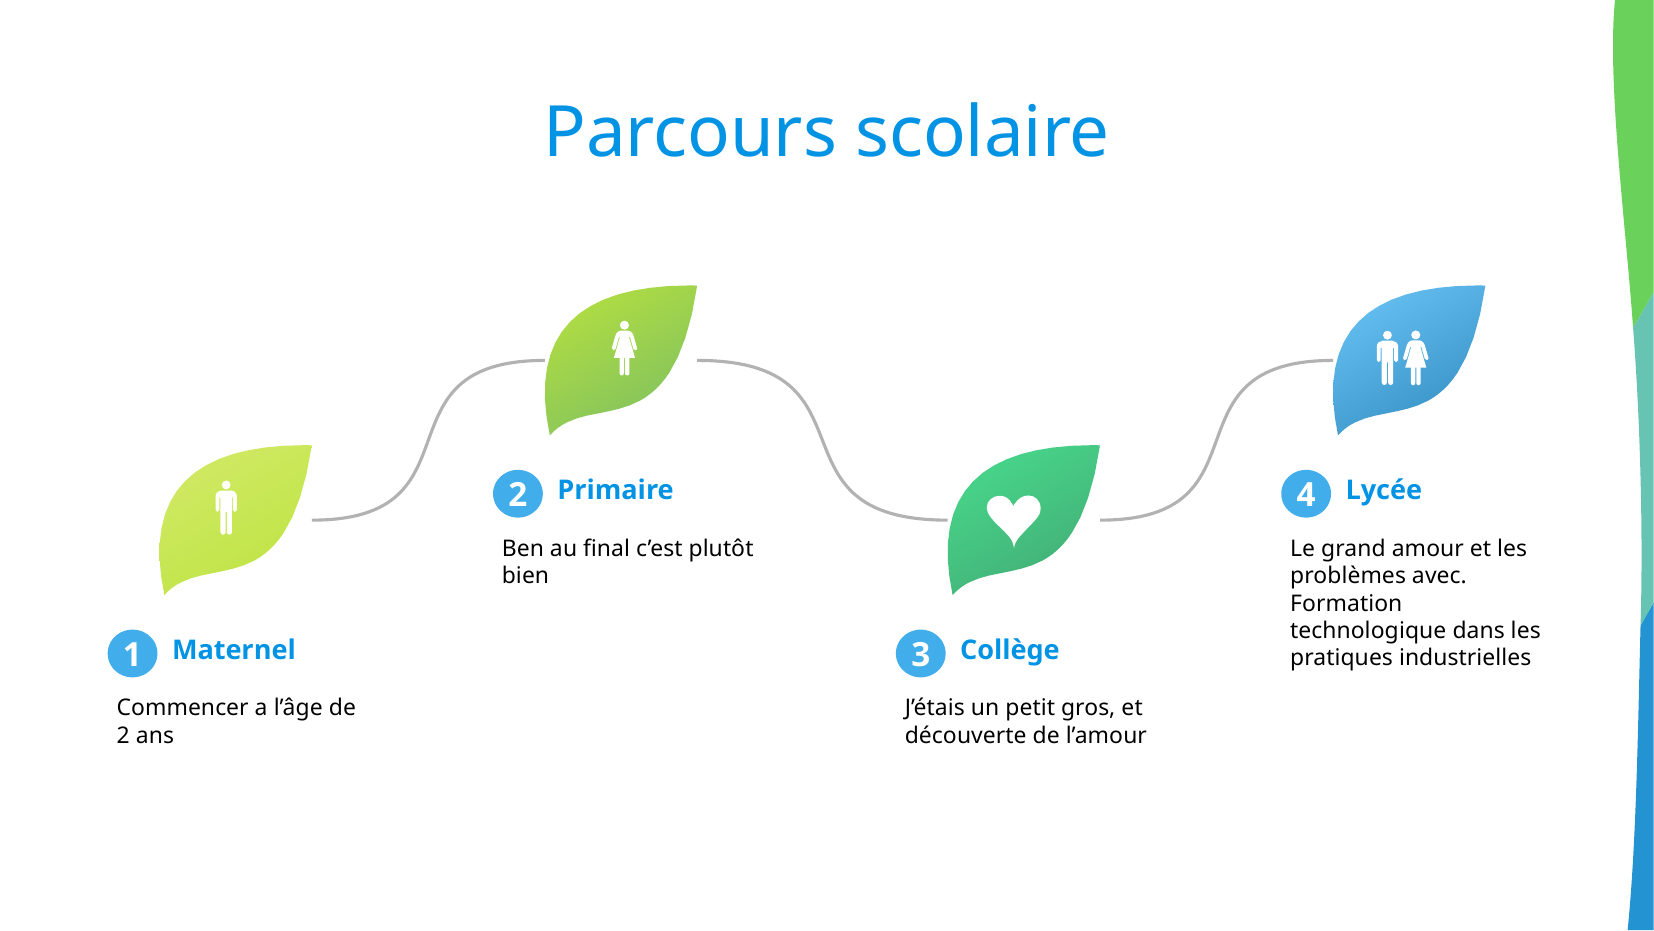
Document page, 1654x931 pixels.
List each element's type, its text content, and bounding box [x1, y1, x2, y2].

text_box [159, 445, 312, 596]
text_box Commencer a l’âge de 2 ans [101, 685, 387, 756]
text_box Primaire [542, 465, 773, 513]
text_box Collège [945, 625, 1175, 673]
text_box 1 [107, 629, 158, 678]
text_box Parcours scolaire [0, 78, 1654, 178]
text_box [947, 445, 1101, 596]
text_box 4 [1281, 469, 1332, 518]
text_box 2 [493, 469, 543, 518]
text_box J’étais un petit gros, et découverte de l’amour [890, 685, 1176, 756]
text_box 3 [895, 629, 946, 678]
text_box [1333, 285, 1486, 436]
text_box Ben au final c’est plutôt bien [487, 525, 773, 596]
text_box Le grand amour et les problèmes avec. Formation technologique dans les pratiques industrielles [1275, 525, 1561, 678]
text_box [544, 285, 698, 436]
text_box Maternel [157, 625, 387, 673]
text_box Lycée [1330, 465, 1561, 513]
